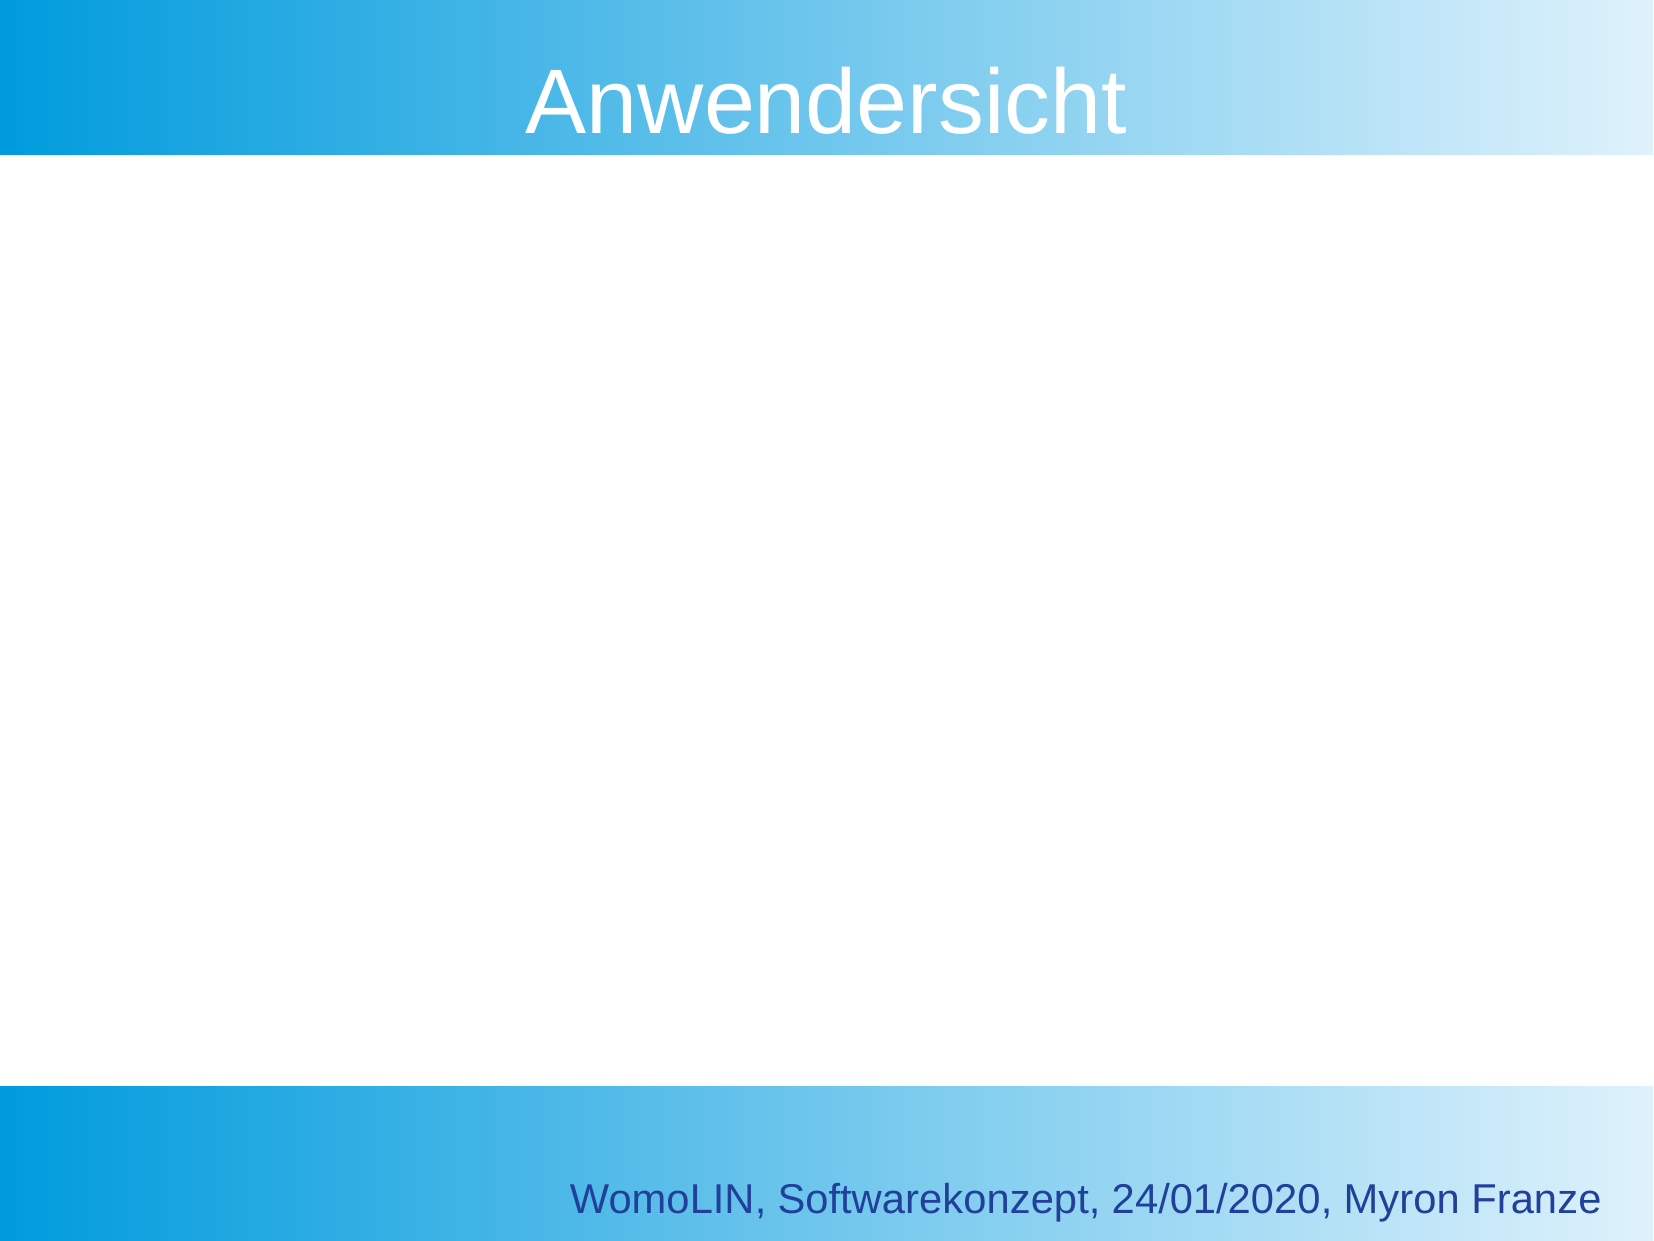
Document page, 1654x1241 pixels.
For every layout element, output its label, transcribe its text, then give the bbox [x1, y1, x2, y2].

title Anwendersicht [82, 49, 1571, 155]
text_box WomoLIN, Softwarekonzept, 24/01/2020, Myron Franze [555, 1168, 1645, 1241]
